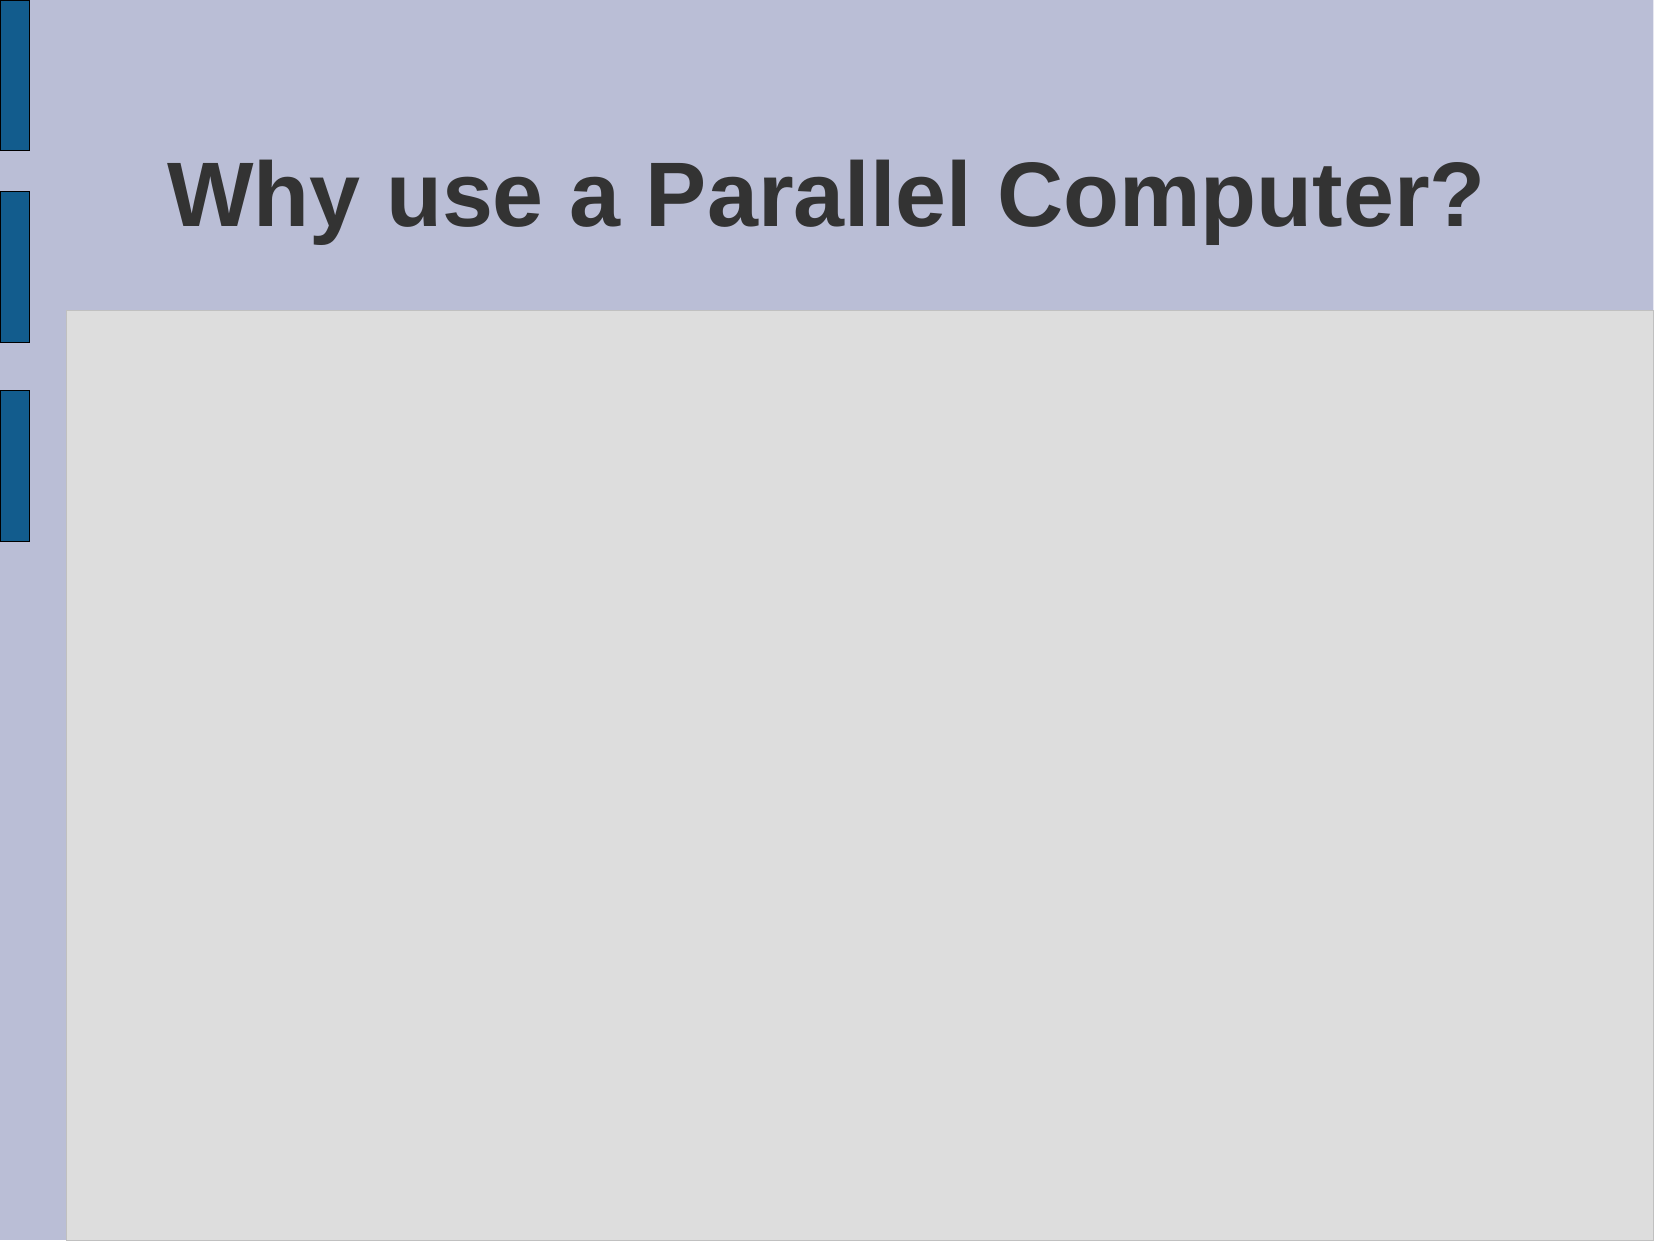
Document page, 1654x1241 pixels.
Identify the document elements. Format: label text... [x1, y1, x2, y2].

title Why use a Parallel Computer? [121, 91, 1534, 299]
